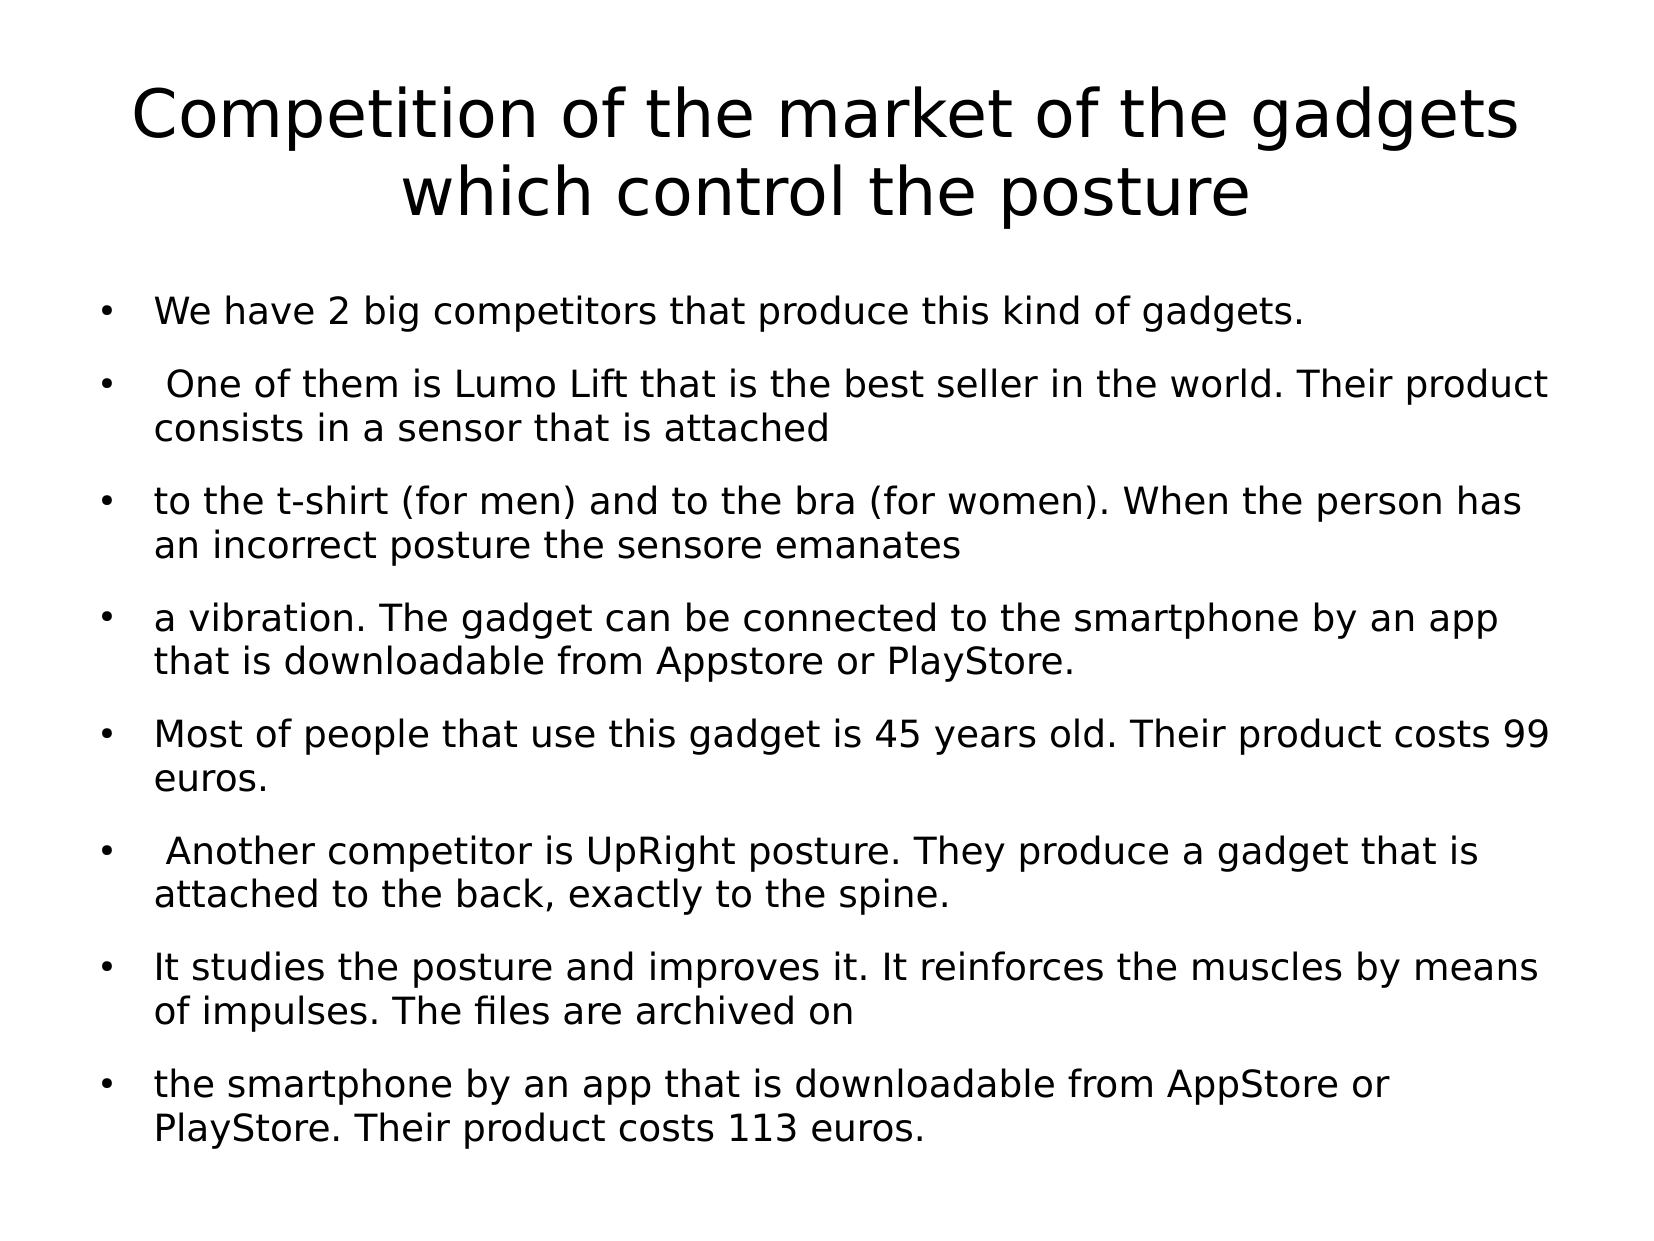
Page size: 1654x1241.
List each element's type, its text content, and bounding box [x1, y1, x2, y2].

title Competition of the market of the gadgets which control the posture [82, 49, 1571, 257]
list We have 2 big competitors that produce this kind of gadgets. One of them is Lumo Lift that is the best seller in the world. Their product consists in a sensor that is attached to the t-shirt (for men) and to the bra (for women). When the person has an incorrect posture the sensore emanates a vibration. The gadget can be connected to the smartphone by an app that is downloadable from Appstore or PlayStore. Most of people that use this gadget is 45 years old. Their product costs 99 euros. Another competitor is UpRight posture. They produce a gadget that is attached to the back, exactly to the spine. It studies the posture and improves it. It reinforces the muscles by means of impulses. The files are archived on the smartphone by an app that is downloadable from AppStore or PlayStore. Their product costs 113 euros. [82, 290, 1571, 1010]
